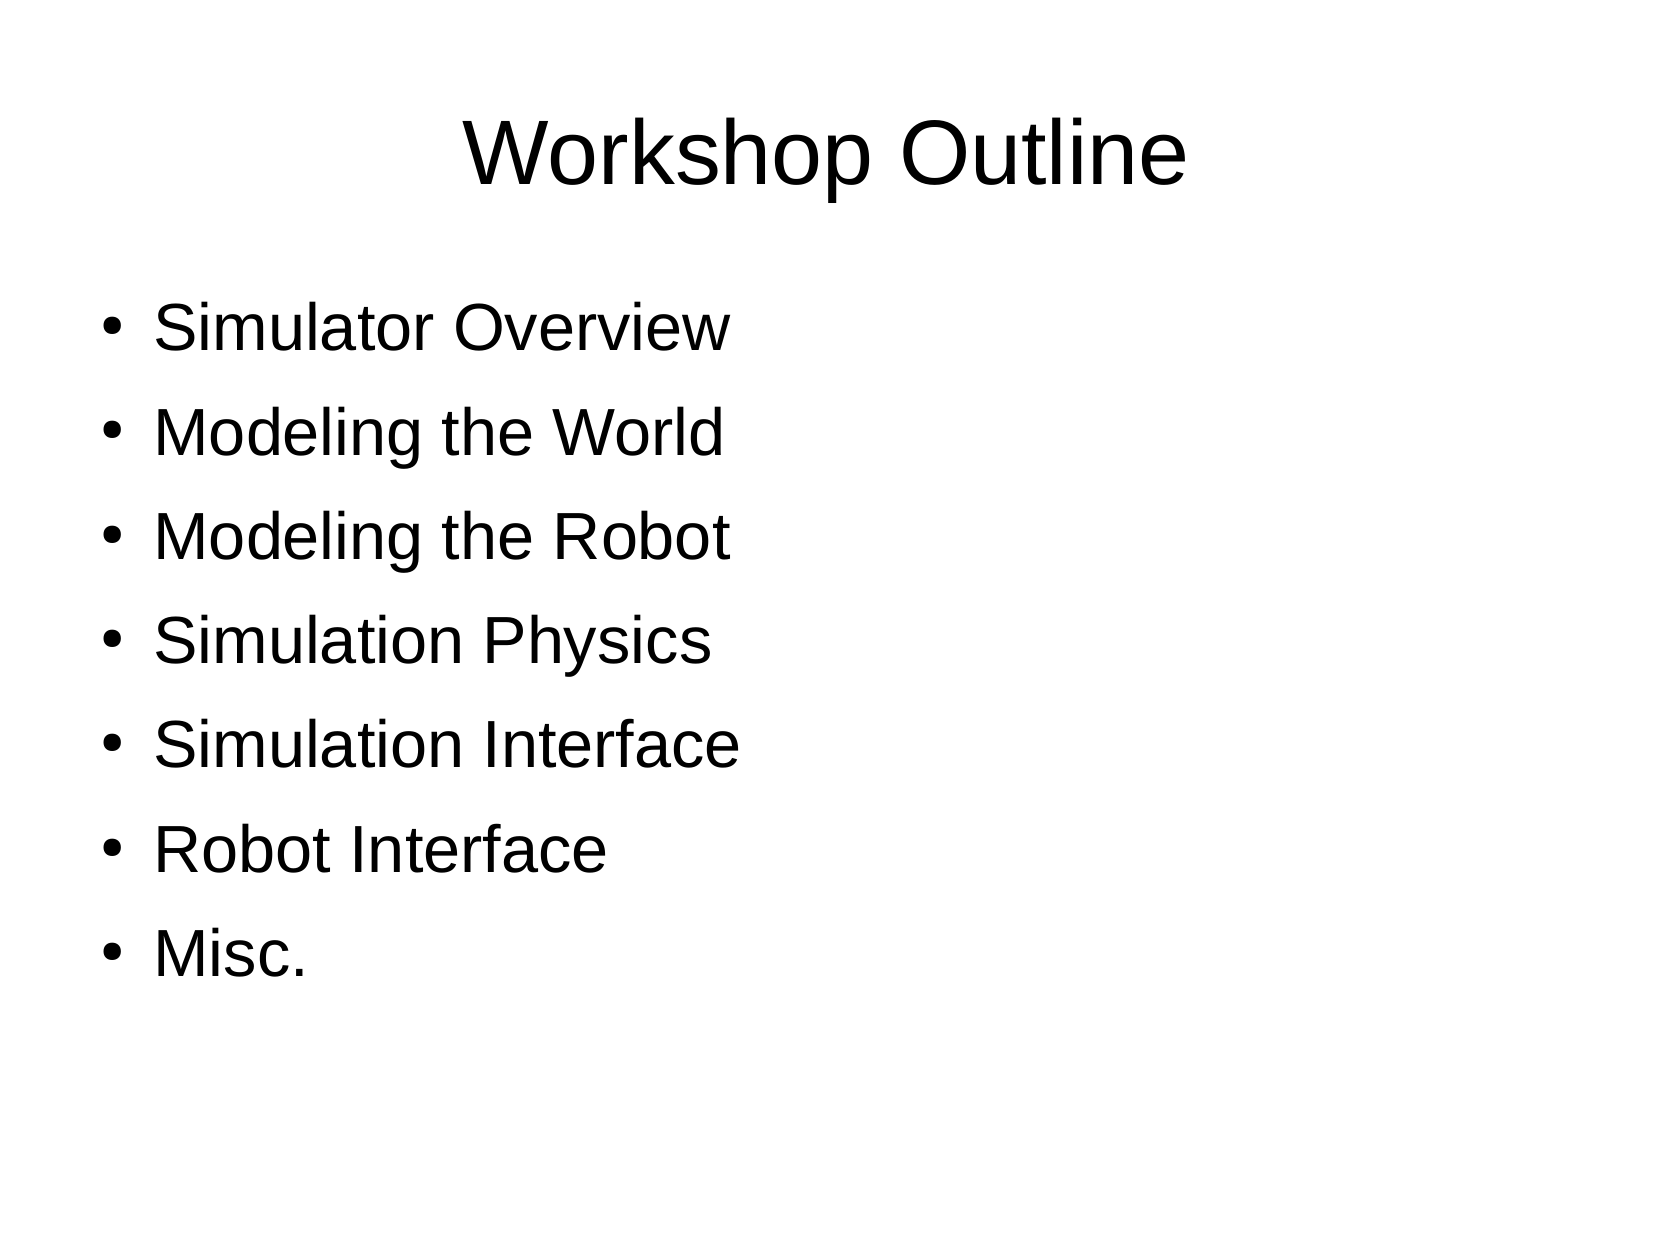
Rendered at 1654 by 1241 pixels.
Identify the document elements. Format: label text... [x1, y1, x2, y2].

title Workshop Outline [82, 56, 1571, 250]
list Simulator Overview Modeling the World Modeling the Robot Simulation Physics Simulation Interface Robot Interface Misc. [82, 290, 1571, 1109]
